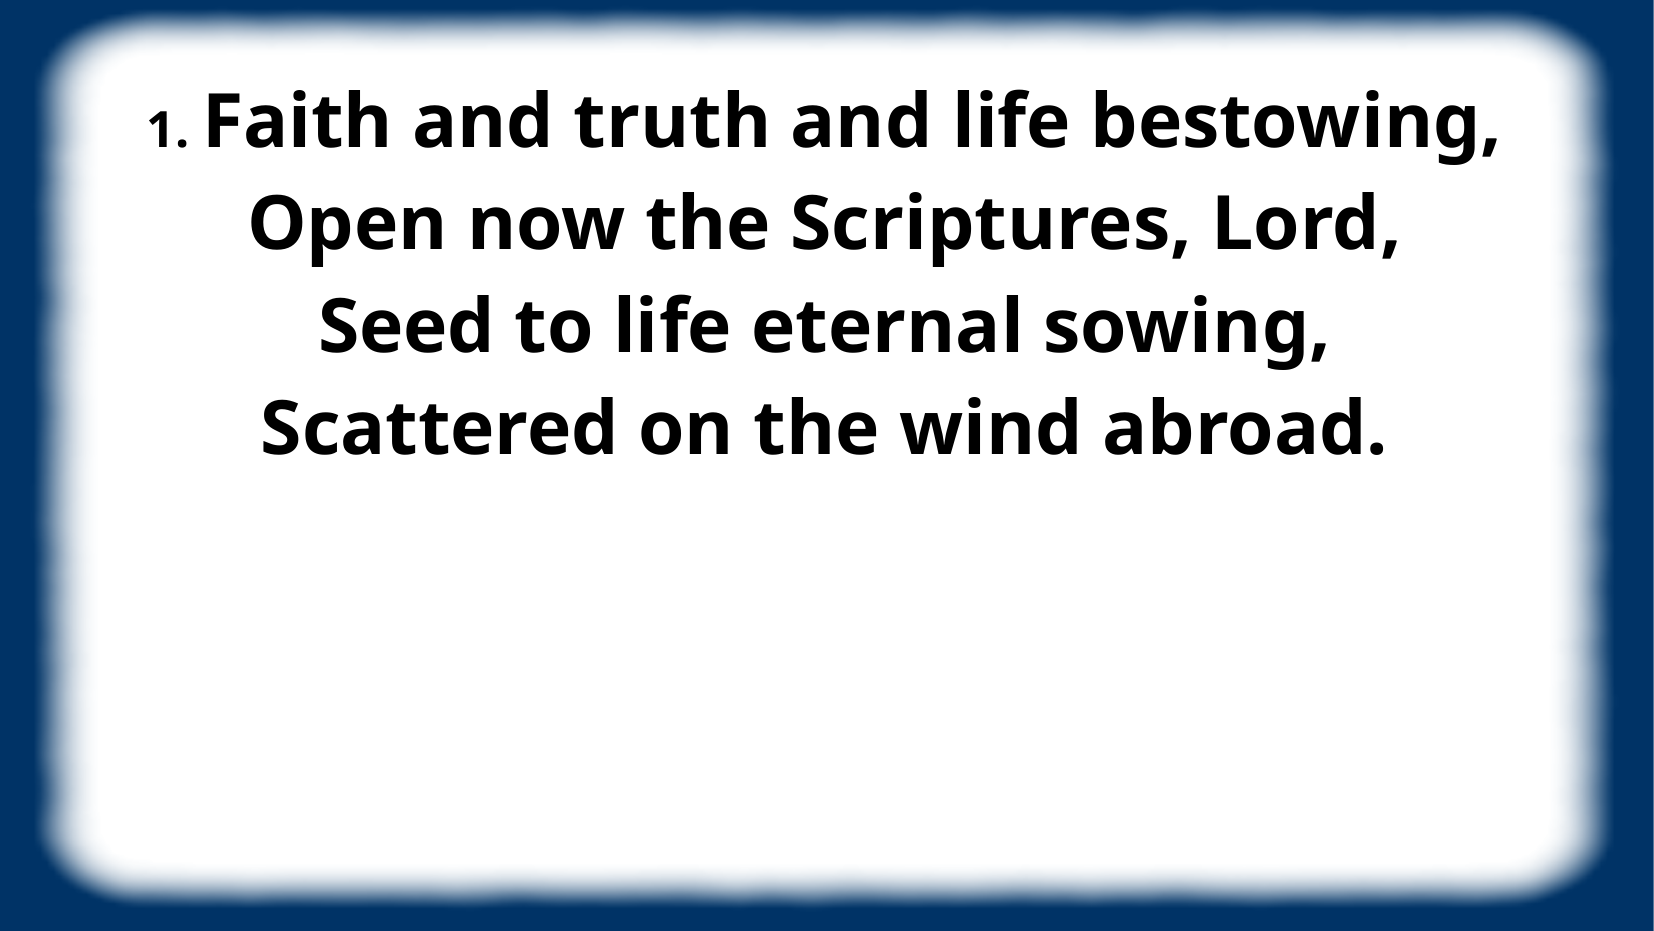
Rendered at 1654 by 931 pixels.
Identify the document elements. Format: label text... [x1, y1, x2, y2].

picture [0, 0, 1654, 931]
text_box 1. Faith and truth and life bestowing, Open now the Scriptures, Lord, Seed to life eternal sowing, Scattered on the wind abroad. [105, 60, 1546, 475]
